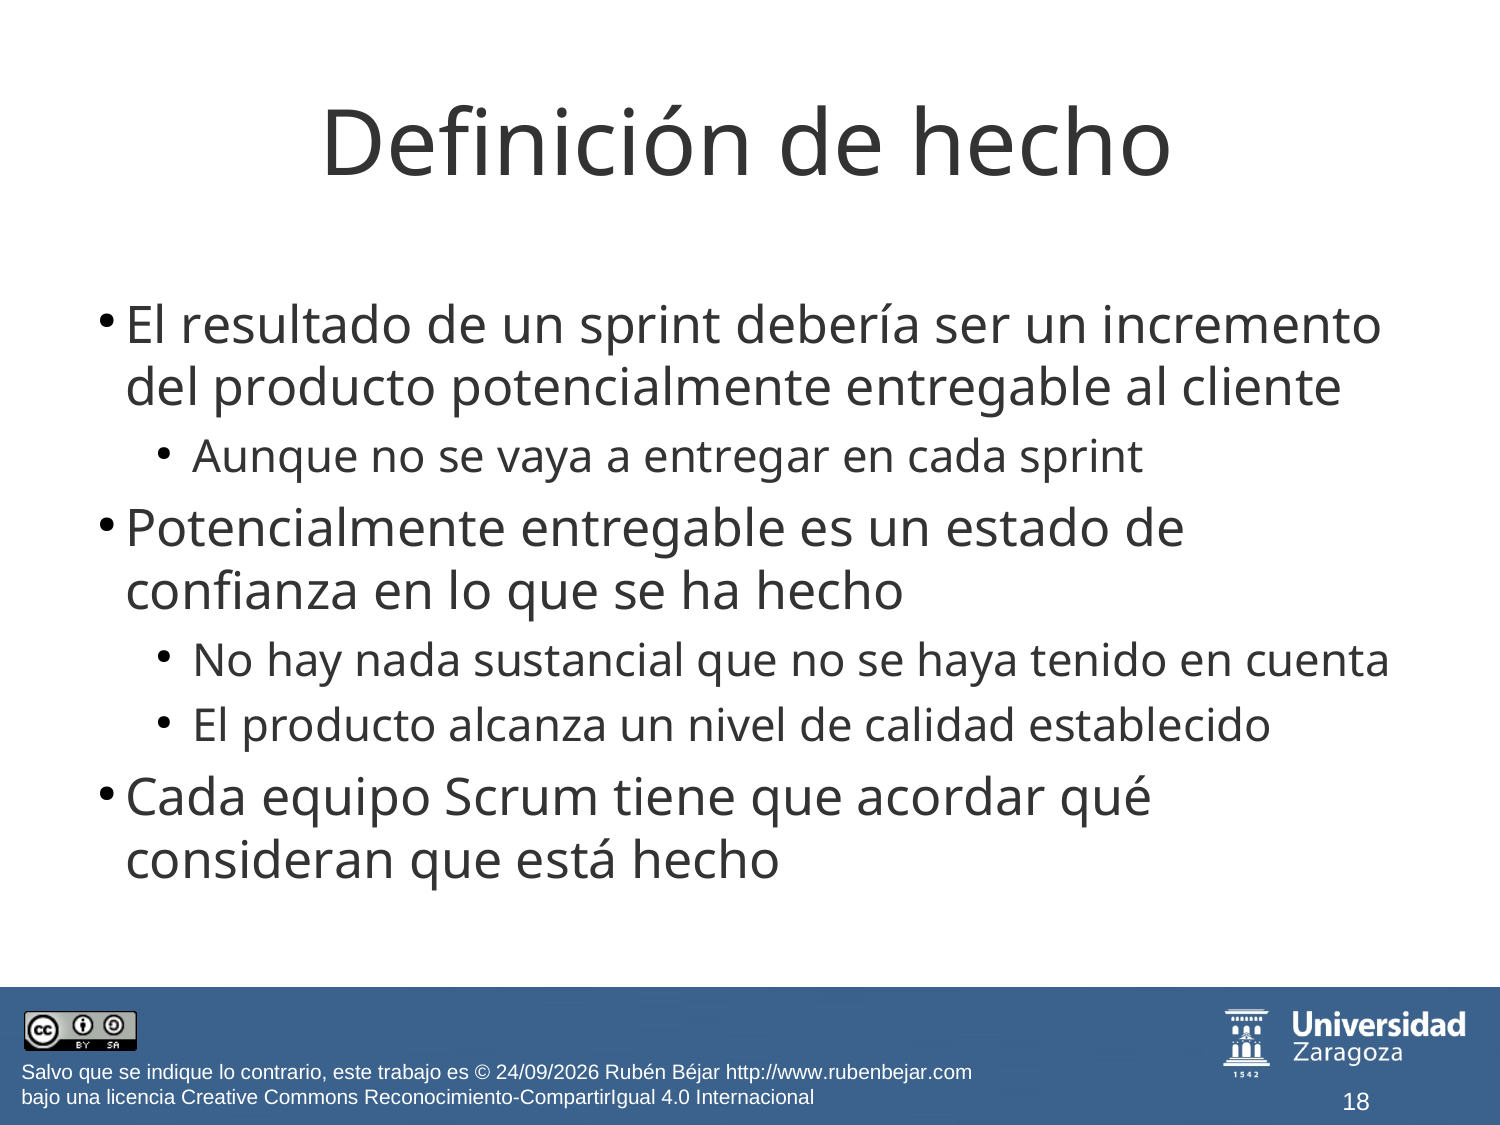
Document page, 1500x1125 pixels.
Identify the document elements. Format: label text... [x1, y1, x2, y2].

list El resultado de un sprint debería ser un incremento del producto potencialmente entregable al cliente Aunque no se vaya a entregar en cada sprint Potencialmente entregable es un estado de confianza en lo que se ha hecho No hay nada sustancial que no se haya tenido en cuenta El producto alcanza un nivel de calidad establecido Cada equipo Scrum tiene que acordar qué consideran que está hecho [82, 283, 1418, 957]
title Definición de hecho [74, 21, 1420, 257]
picture [0, 987, 1500, 1125]
